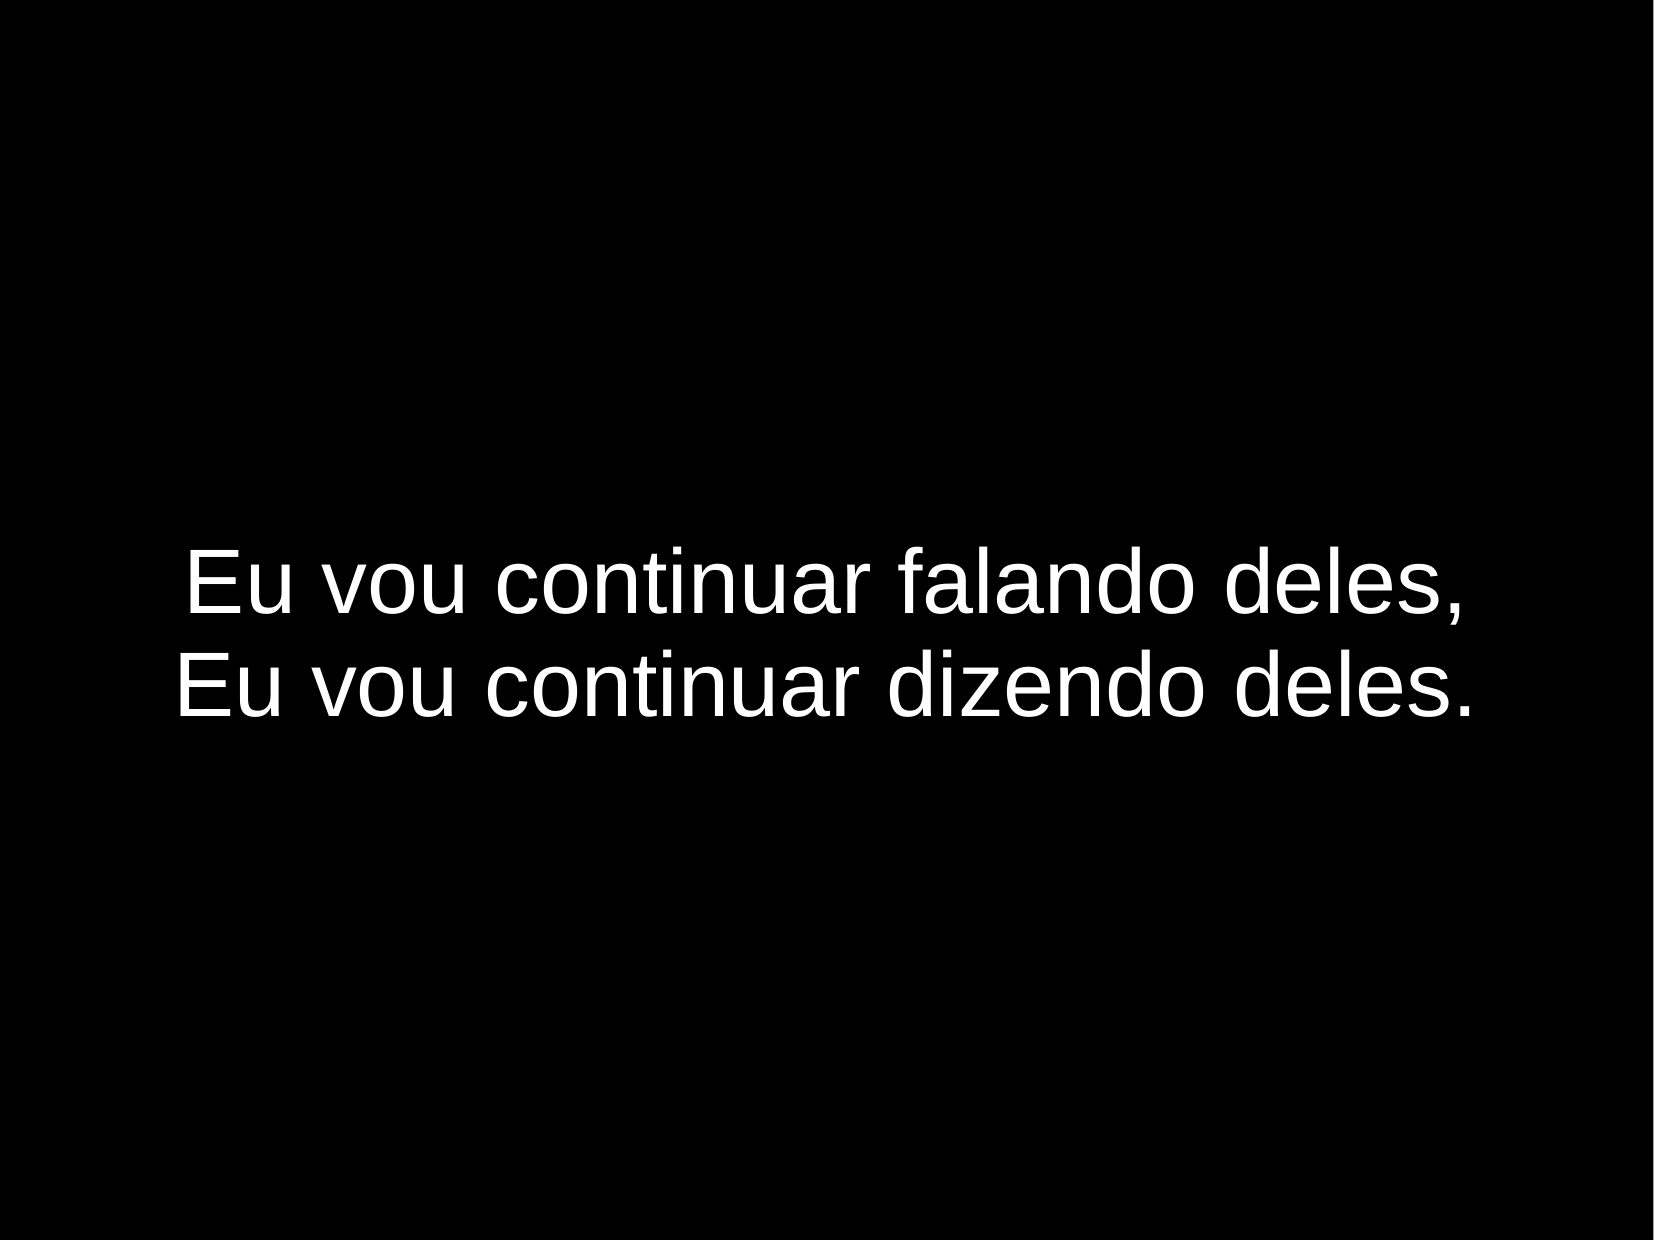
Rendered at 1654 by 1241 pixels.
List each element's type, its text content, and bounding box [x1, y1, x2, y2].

subtitle Eu vou continuar falando deles, Eu vou continuar dizendo deles. [82, 49, 1571, 1217]
